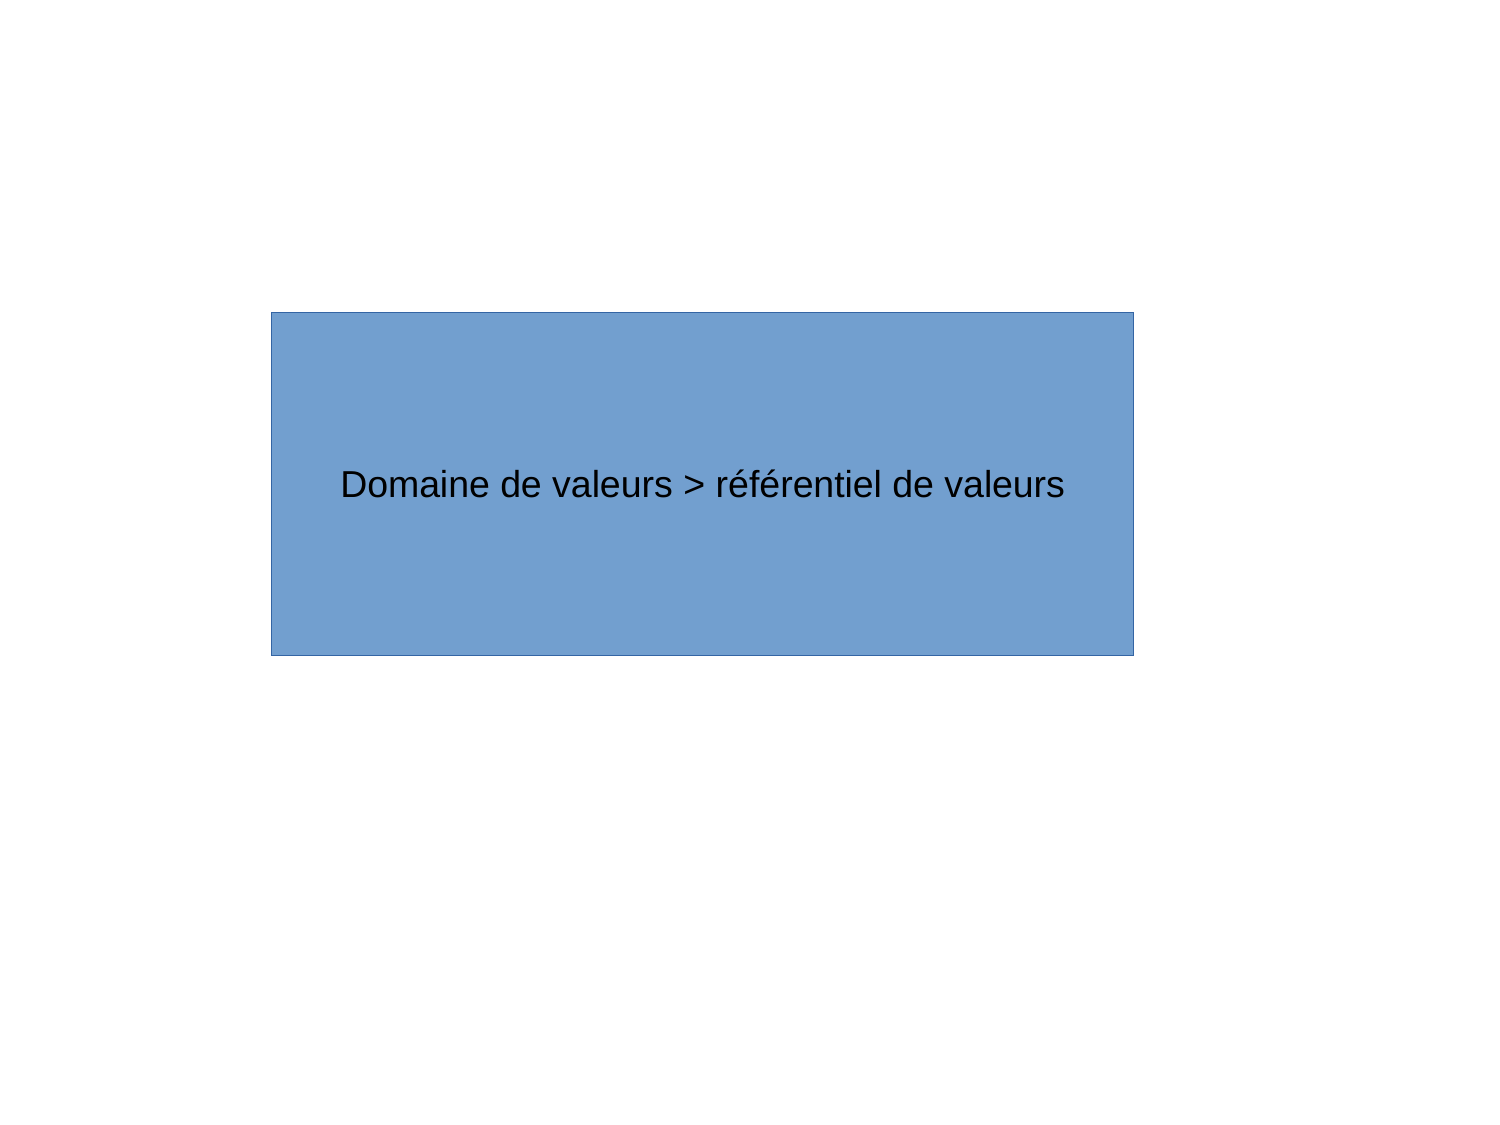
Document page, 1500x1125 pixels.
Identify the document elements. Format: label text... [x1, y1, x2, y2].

text_box Domaine de valeurs > référentiel de valeurs [271, 312, 1134, 656]
